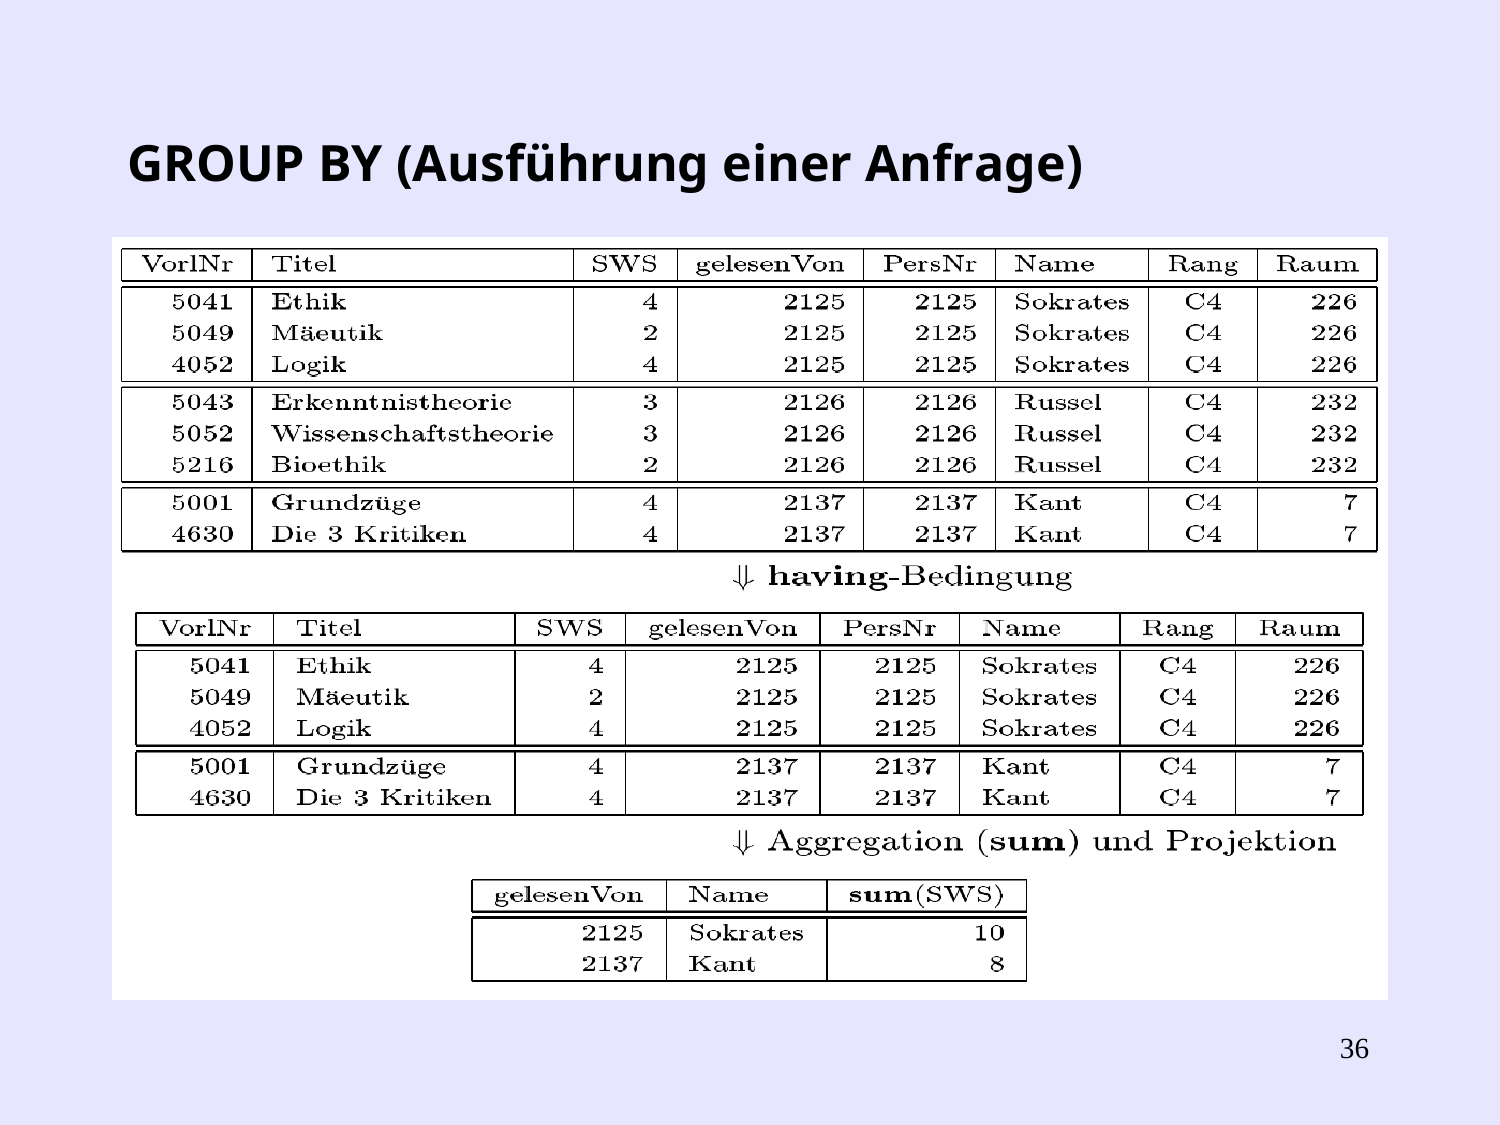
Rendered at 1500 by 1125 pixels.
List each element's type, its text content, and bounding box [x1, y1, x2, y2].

picture [112, 237, 1388, 1000]
title GROUP BY (Ausführung einer Anfrage)‏ [112, 99, 1388, 226]
